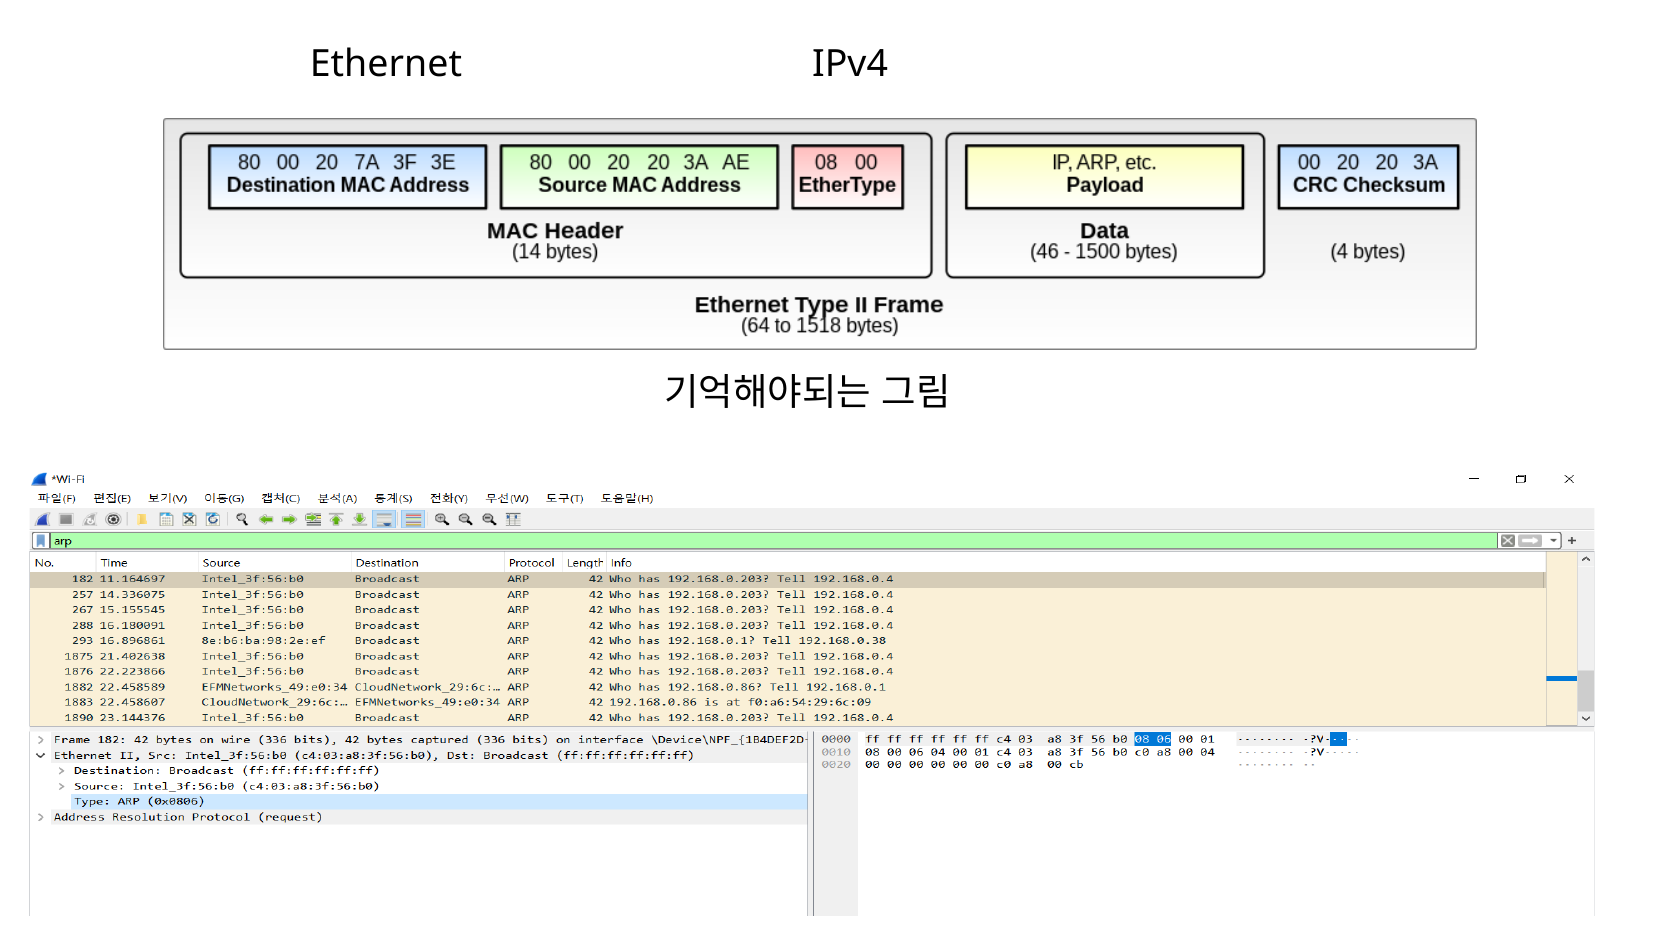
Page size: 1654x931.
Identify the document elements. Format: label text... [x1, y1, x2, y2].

text_box IPv4 [797, 29, 916, 119]
text_box 기억해야되는 그림 [649, 354, 1418, 468]
picture [29, 468, 1595, 916]
text_box Ethernet [295, 29, 709, 119]
picture [163, 118, 1477, 350]
